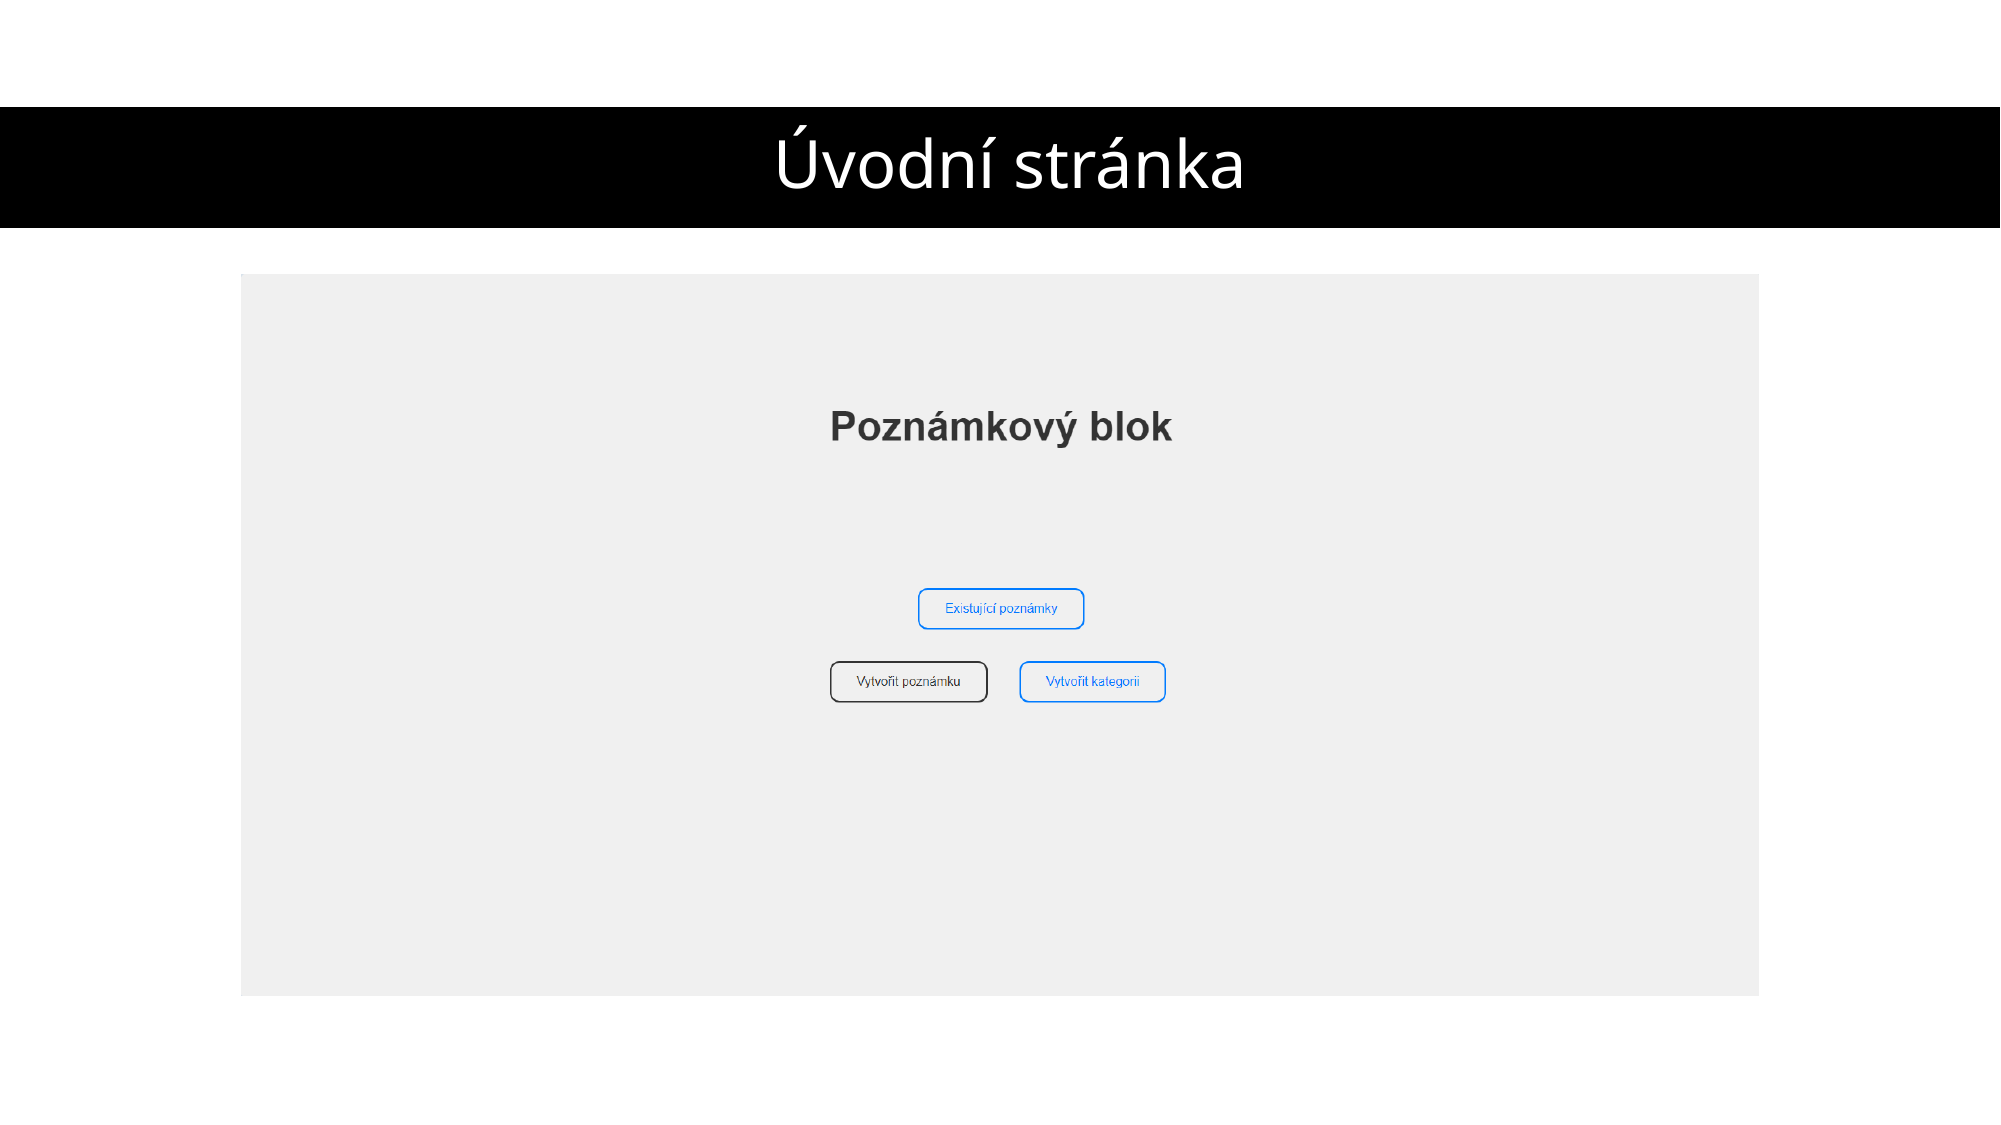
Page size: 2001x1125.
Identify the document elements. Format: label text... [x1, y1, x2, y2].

text_box [1931, 107, 2000, 228]
title Úvodní stránka [91, 105, 1931, 228]
picture [241, 274, 1759, 996]
text_box [0, 107, 91, 228]
